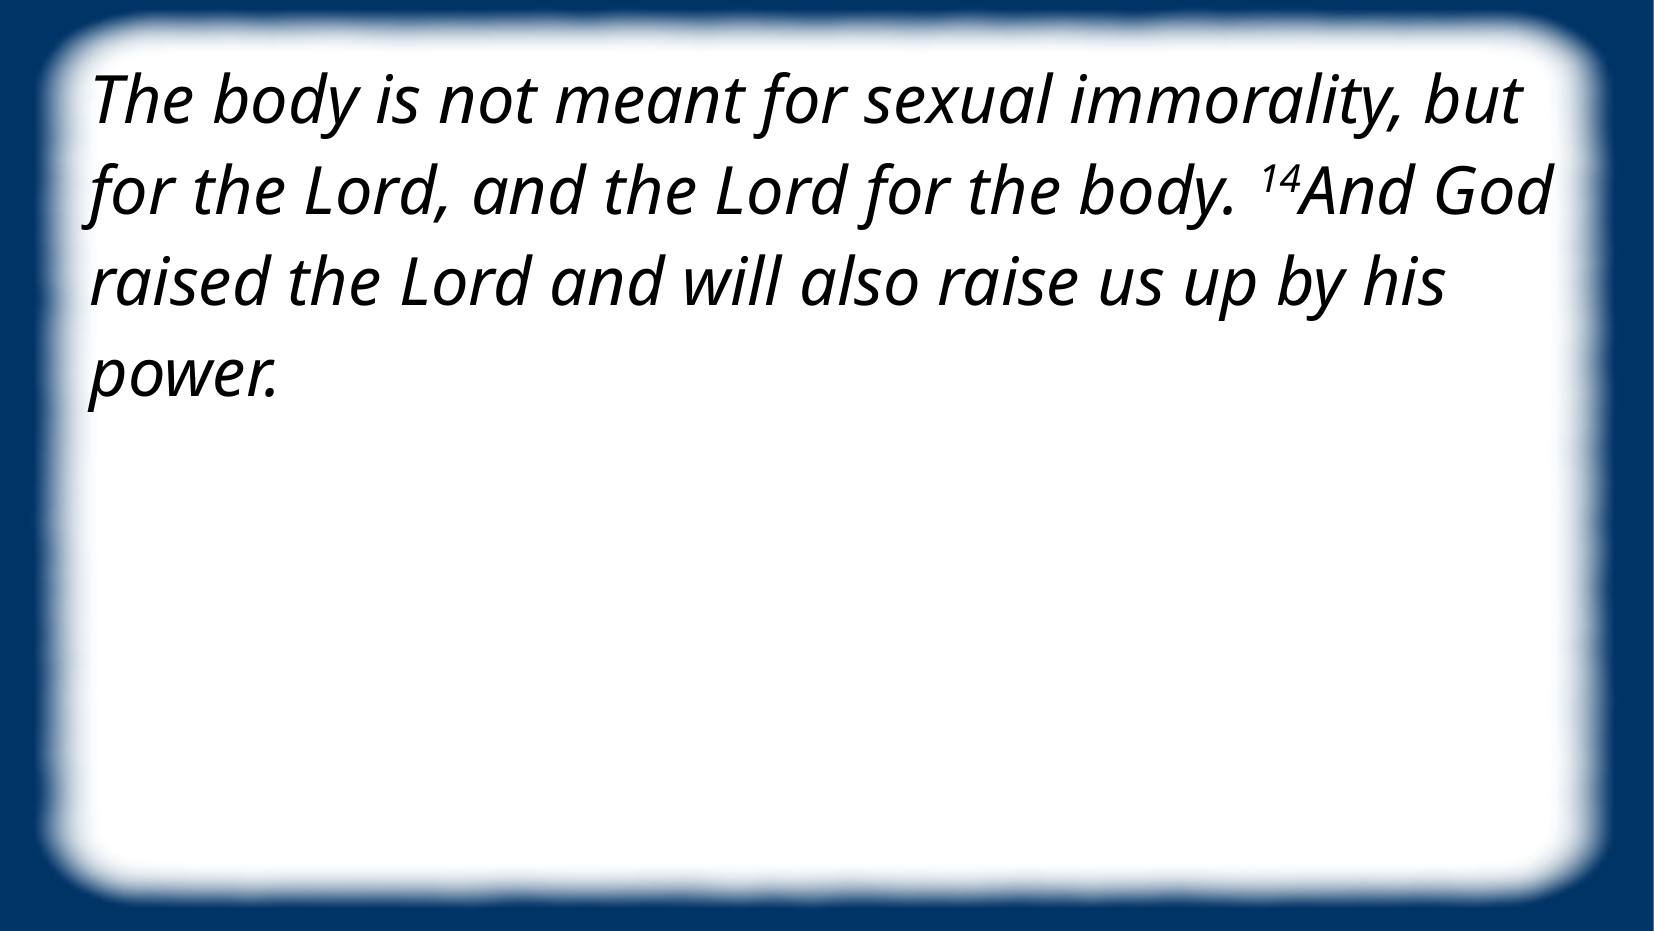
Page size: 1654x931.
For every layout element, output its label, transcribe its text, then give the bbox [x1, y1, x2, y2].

text_box The body is not meant for sexual immorality, but for the Lord, and the Lord for the body. 14And God raised the Lord and will also raise us up by his power. [75, 45, 1591, 504]
picture [0, 0, 1654, 931]
